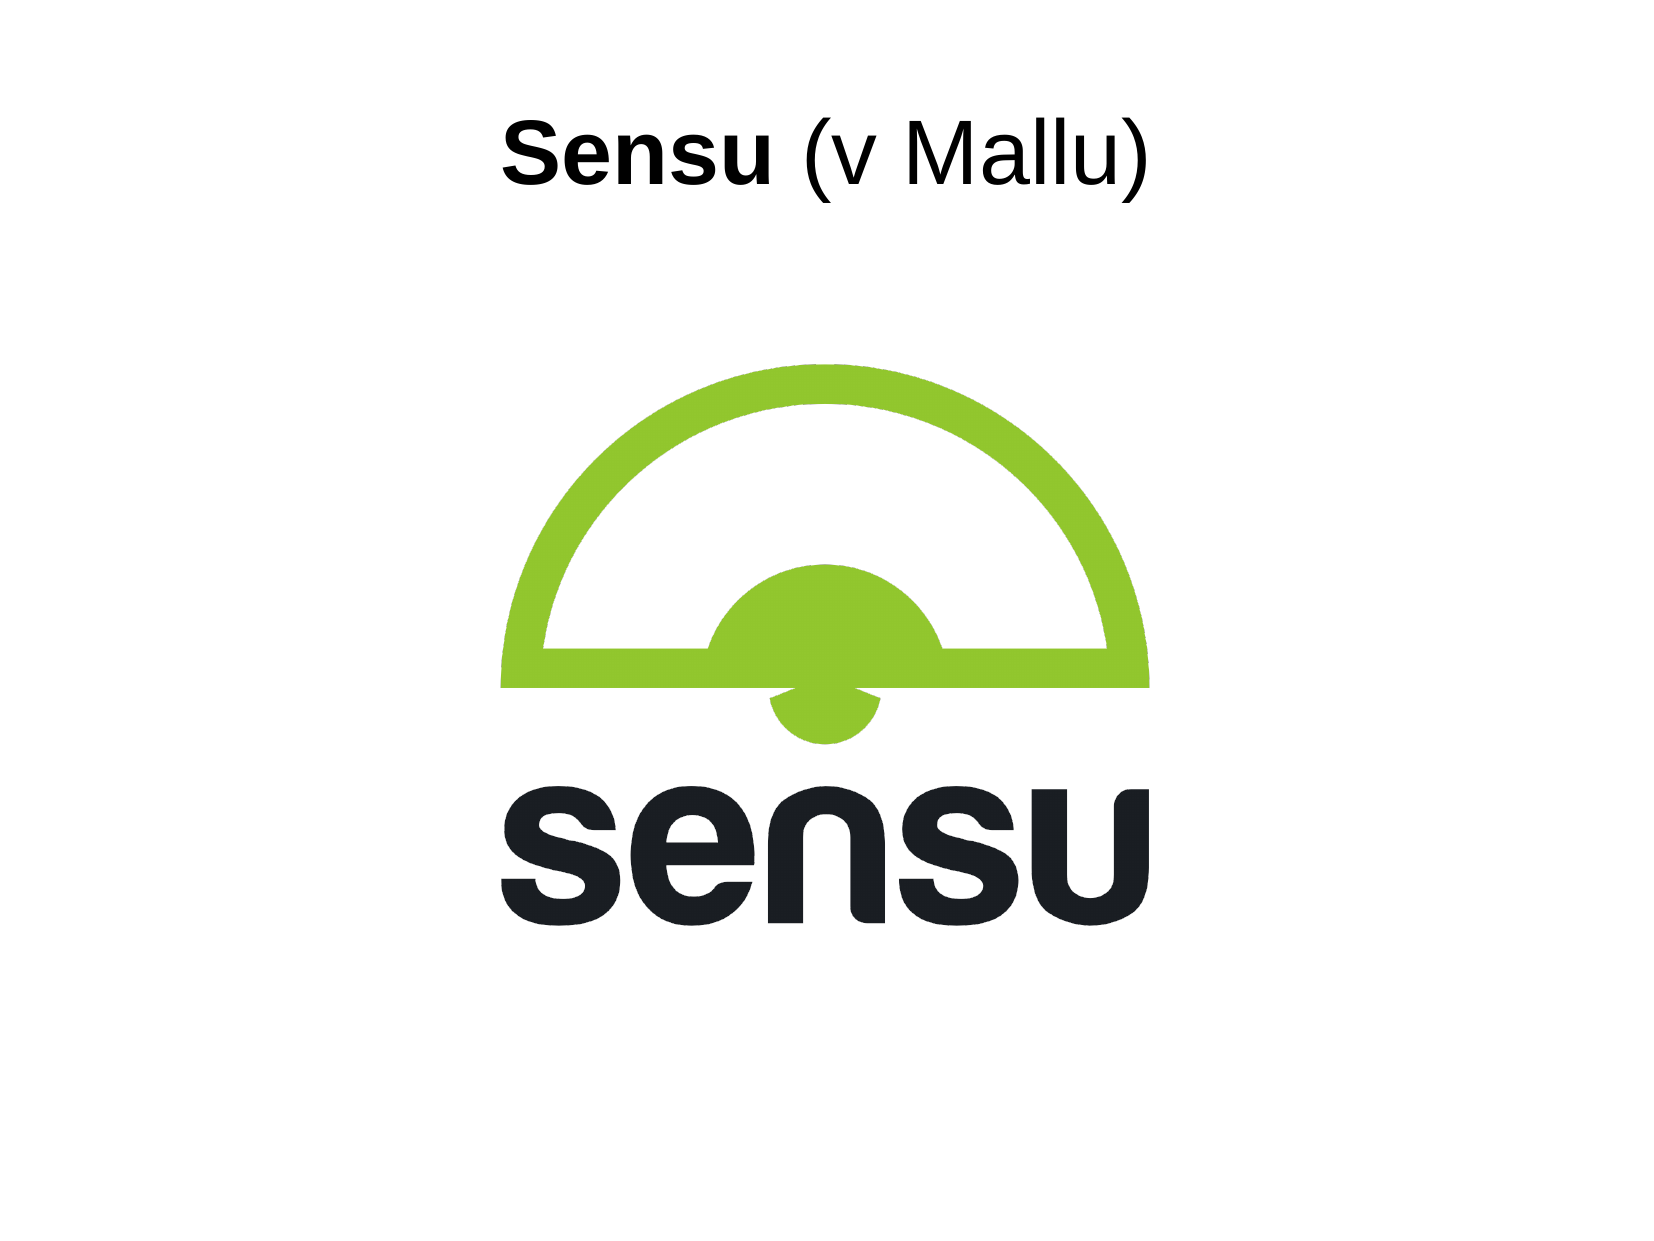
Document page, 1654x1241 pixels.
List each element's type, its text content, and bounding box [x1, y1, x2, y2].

picture [453, 326, 1201, 976]
title Sensu (v Mallu) [82, 49, 1571, 257]
